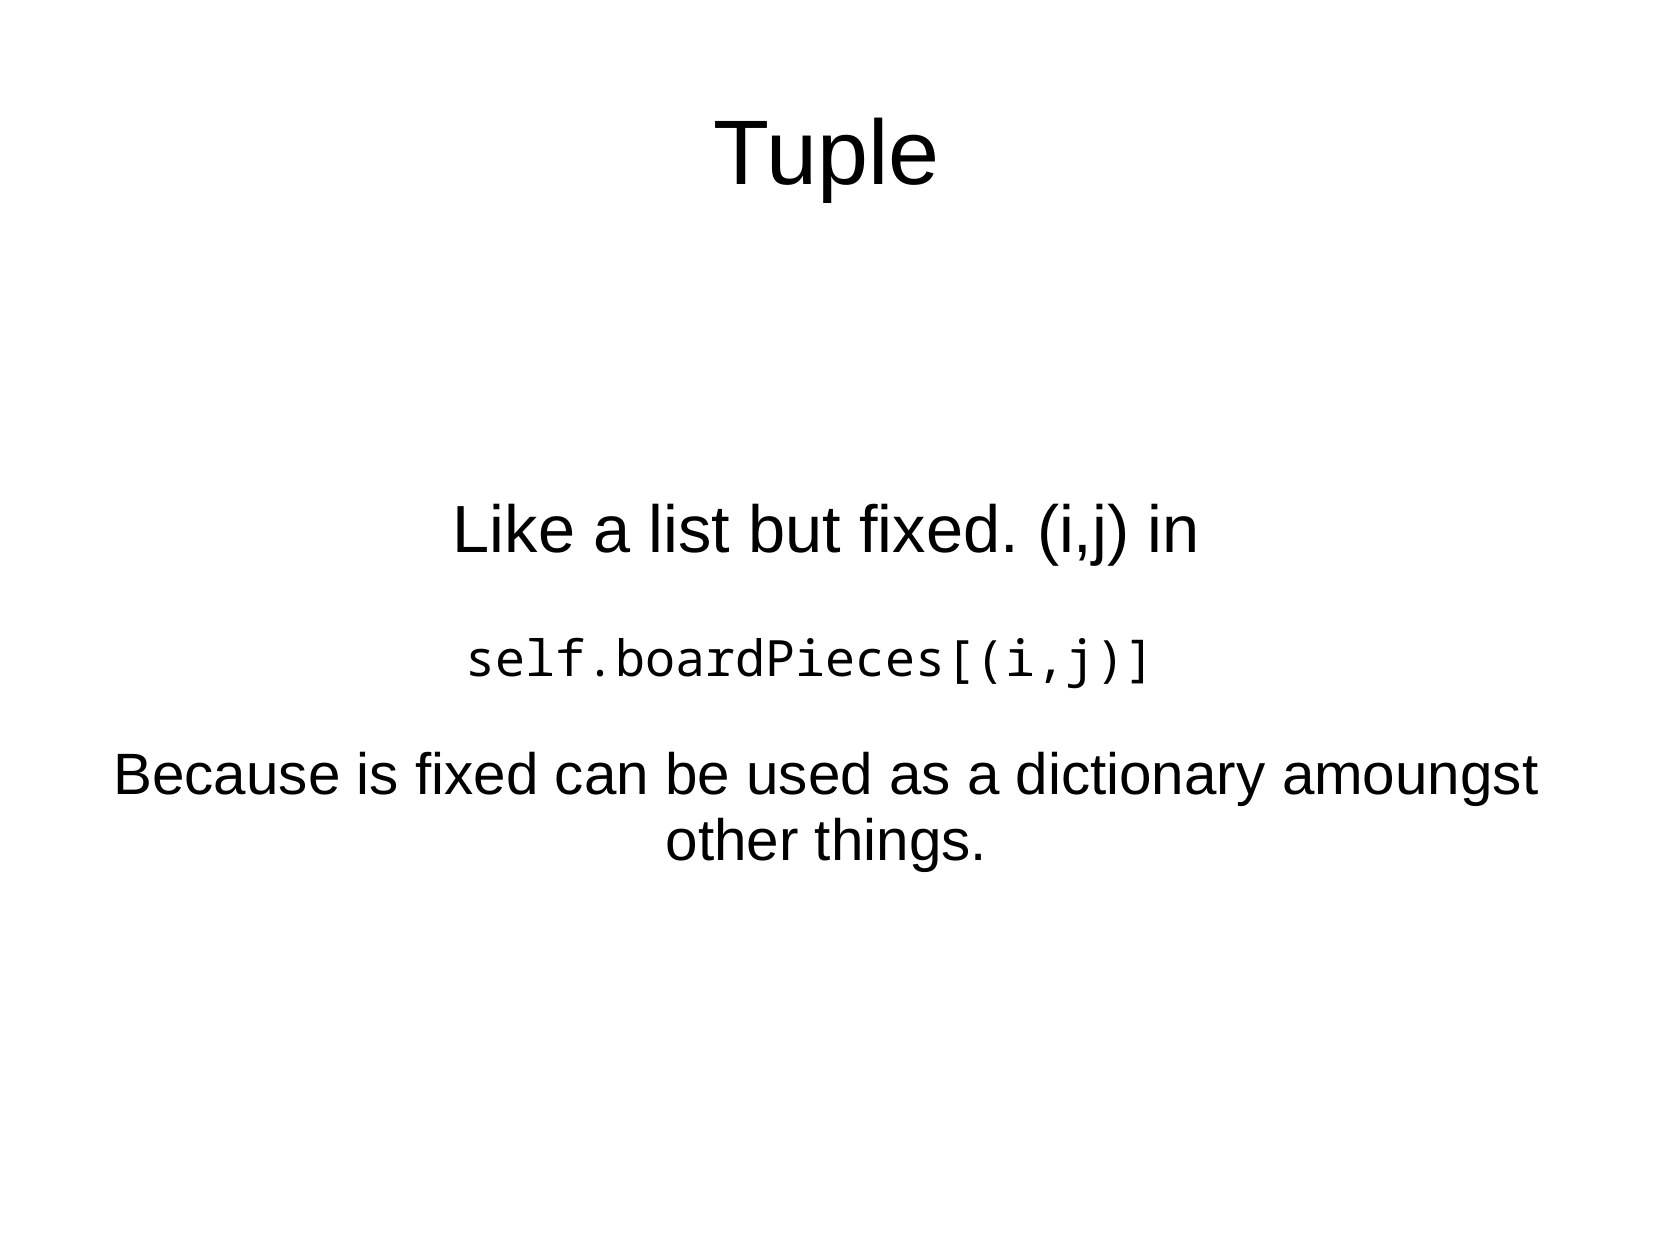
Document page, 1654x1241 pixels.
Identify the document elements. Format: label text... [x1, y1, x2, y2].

subtitle Like a list but fixed. (i,j) in self.boardPieces[(i,j)] Because is fixed can be used as a dictionary amoungst other things. [82, 322, 1571, 1042]
title Tuple [82, 49, 1571, 257]
